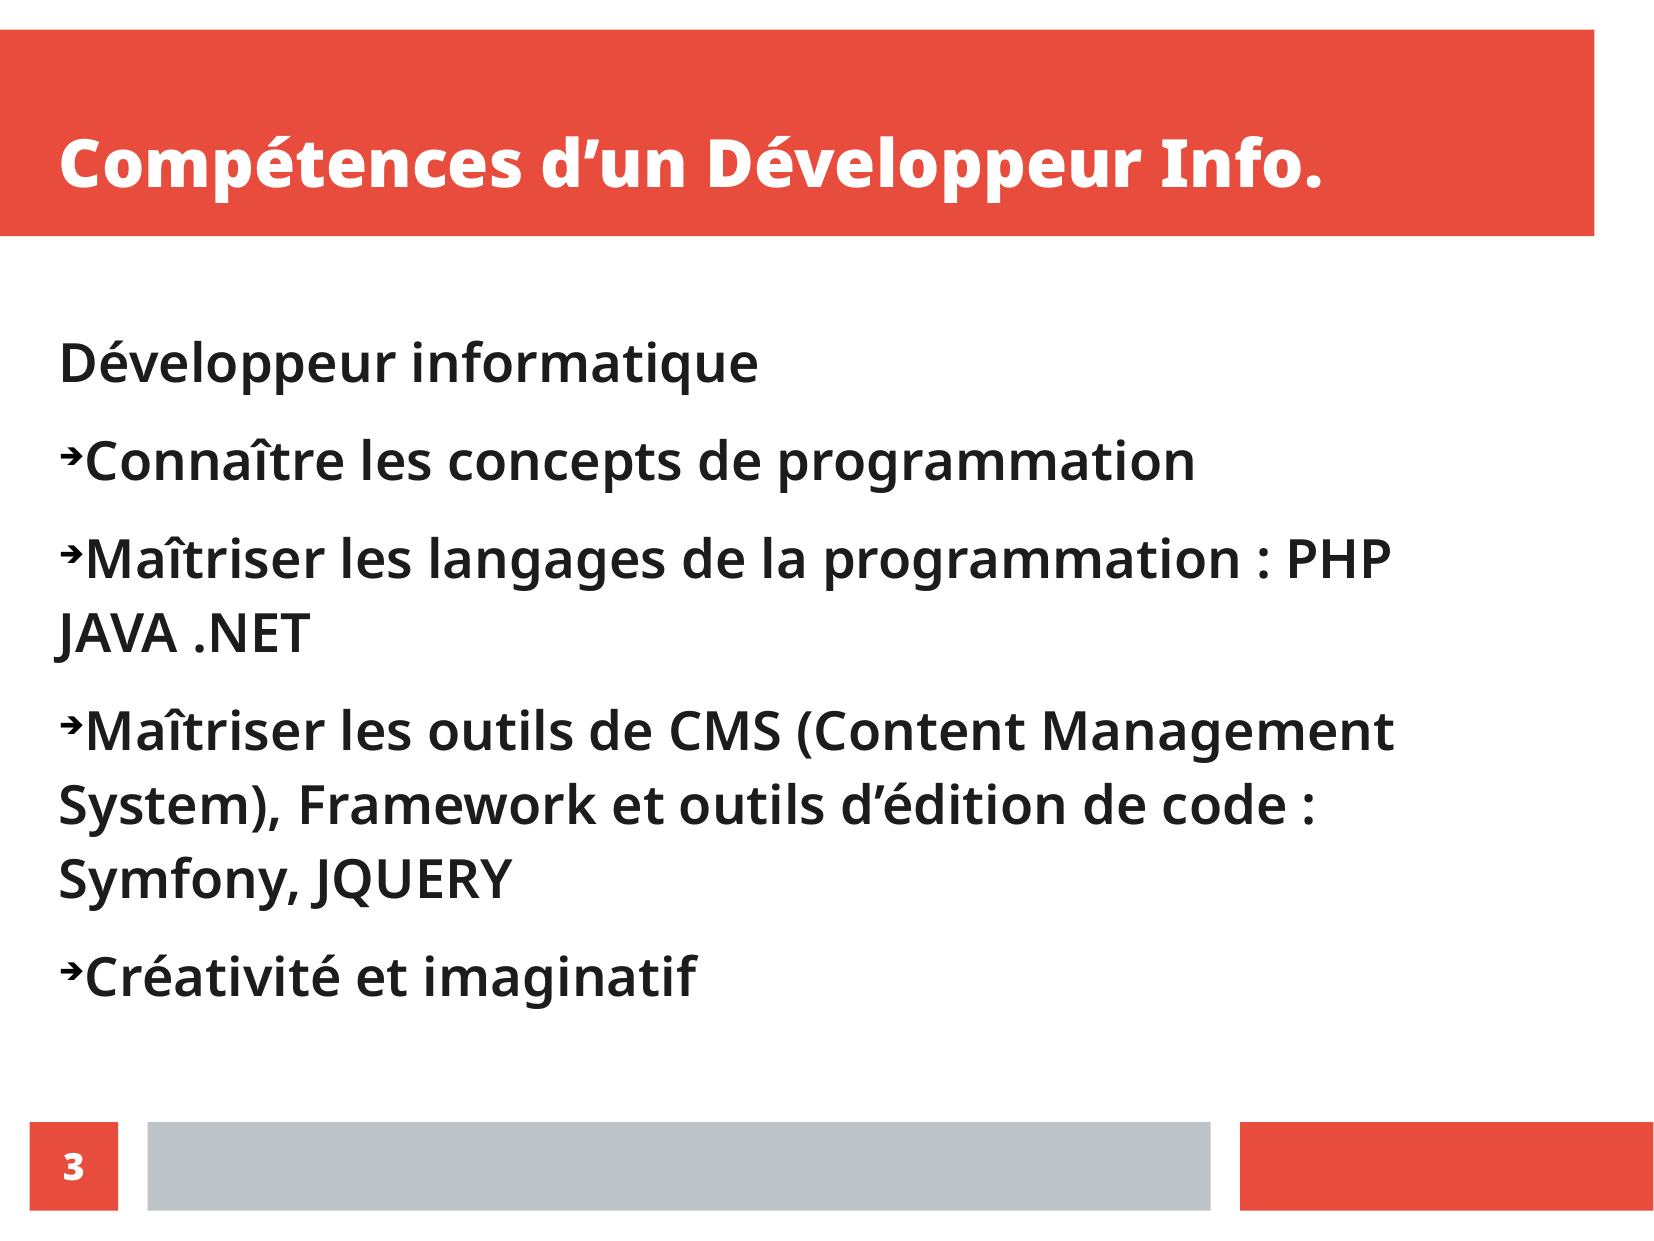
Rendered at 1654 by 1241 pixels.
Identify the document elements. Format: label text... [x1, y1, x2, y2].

title Compétences d’un Développeur Info. [59, 59, 1595, 207]
list Développeur informatique Connaître les concepts de programmation Maîtriser les langages de la programmation : PHP JAVA .NET Maîtriser les outils de CMS (Content Management System), Framework et outils d’édition de code : Symfony, JQUERY Créativité et imaginatif [59, 324, 1565, 1093]
